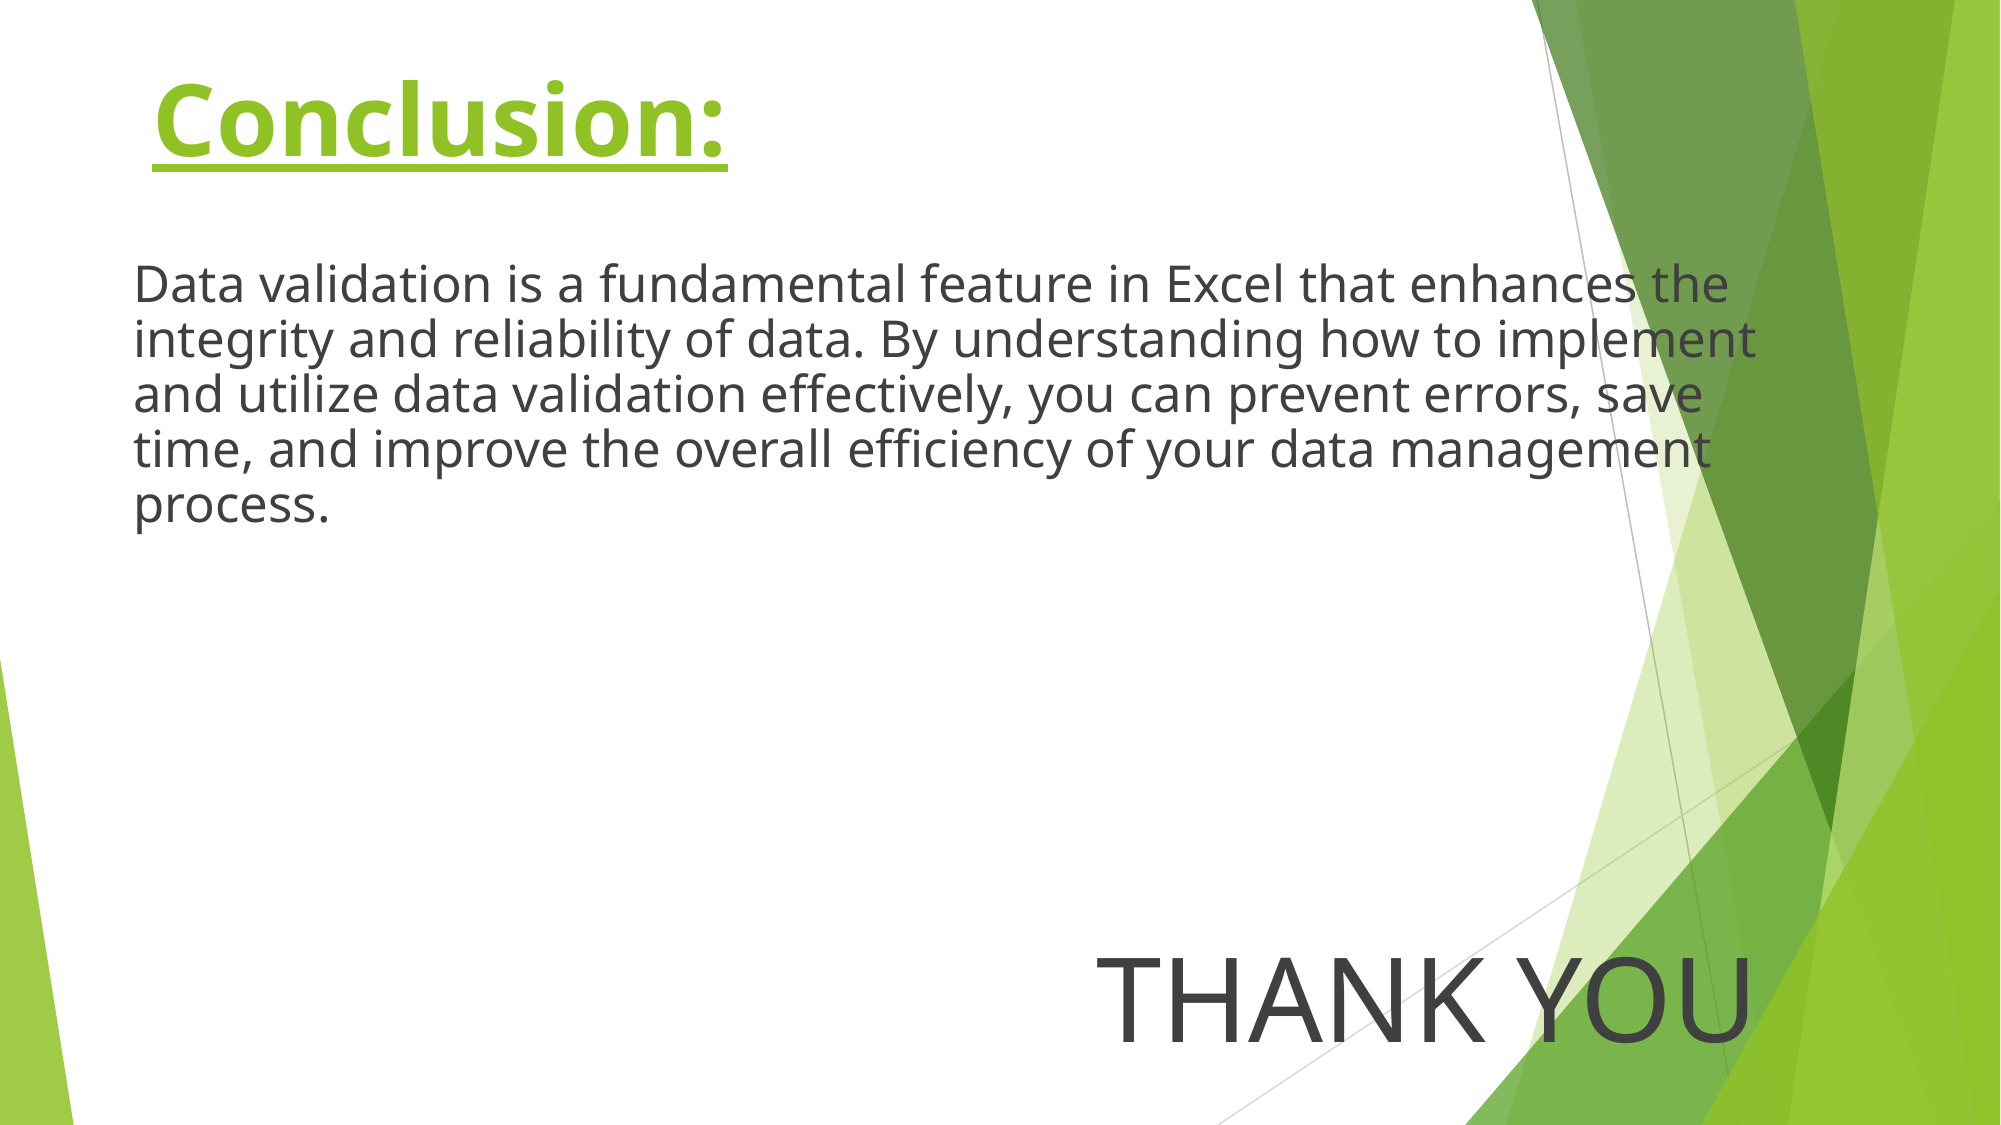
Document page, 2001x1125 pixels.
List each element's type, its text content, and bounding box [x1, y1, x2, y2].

list Data validation is a fundamental feature in Excel that enhances the integrity and reliability of data. By understanding how to implement and utilize data validation effectively, you can prevent errors, save time, and improve the overall efficiency of your data management process. THANK YOU [118, 250, 1815, 1076]
title Conclusion: [137, 49, 1863, 214]
